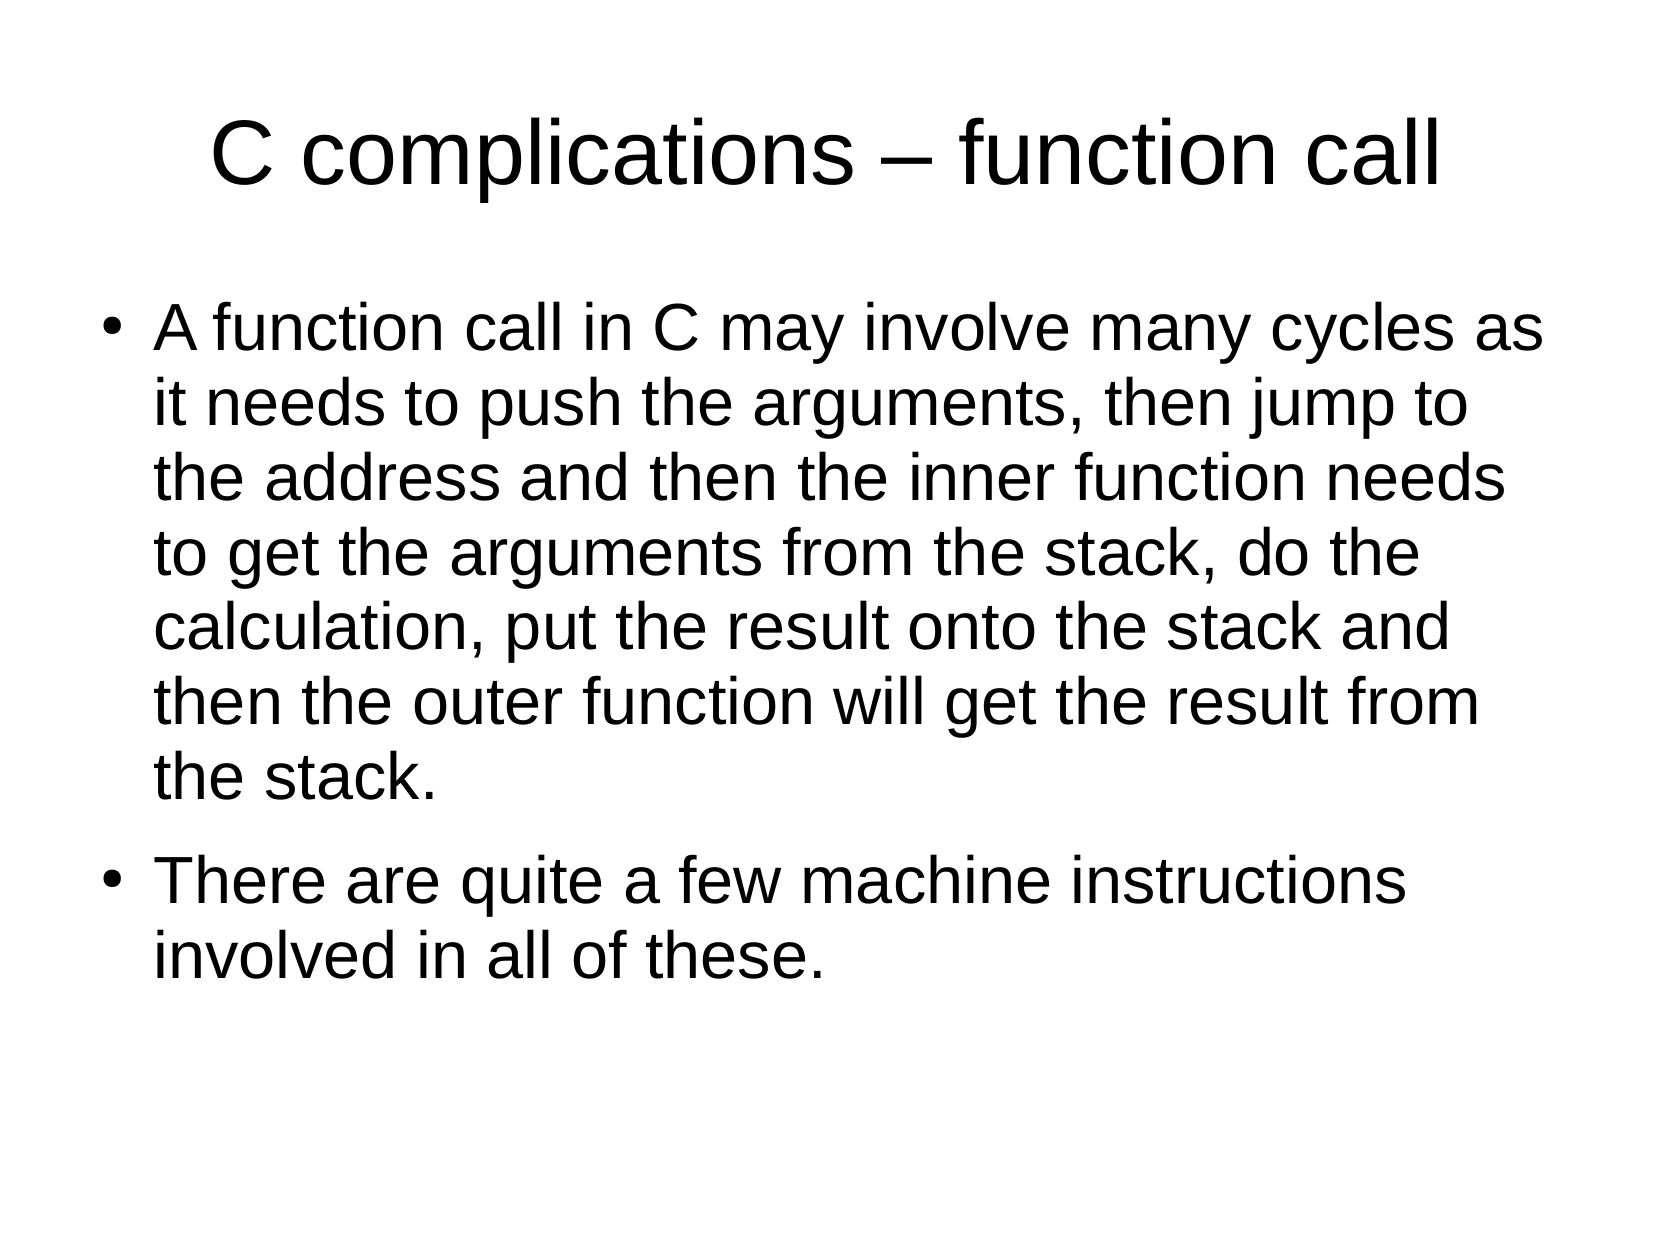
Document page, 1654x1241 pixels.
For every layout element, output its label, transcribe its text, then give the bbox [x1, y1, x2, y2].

title C complications – function call [82, 49, 1571, 257]
list A function call in C may involve many cycles as it needs to push the arguments, then jump to the address and then the inner function needs to get the arguments from the stack, do the calculation, put the result onto the stack and then the outer function will get the result from the stack. There are quite a few machine instructions involved in all of these. [82, 290, 1571, 1109]
